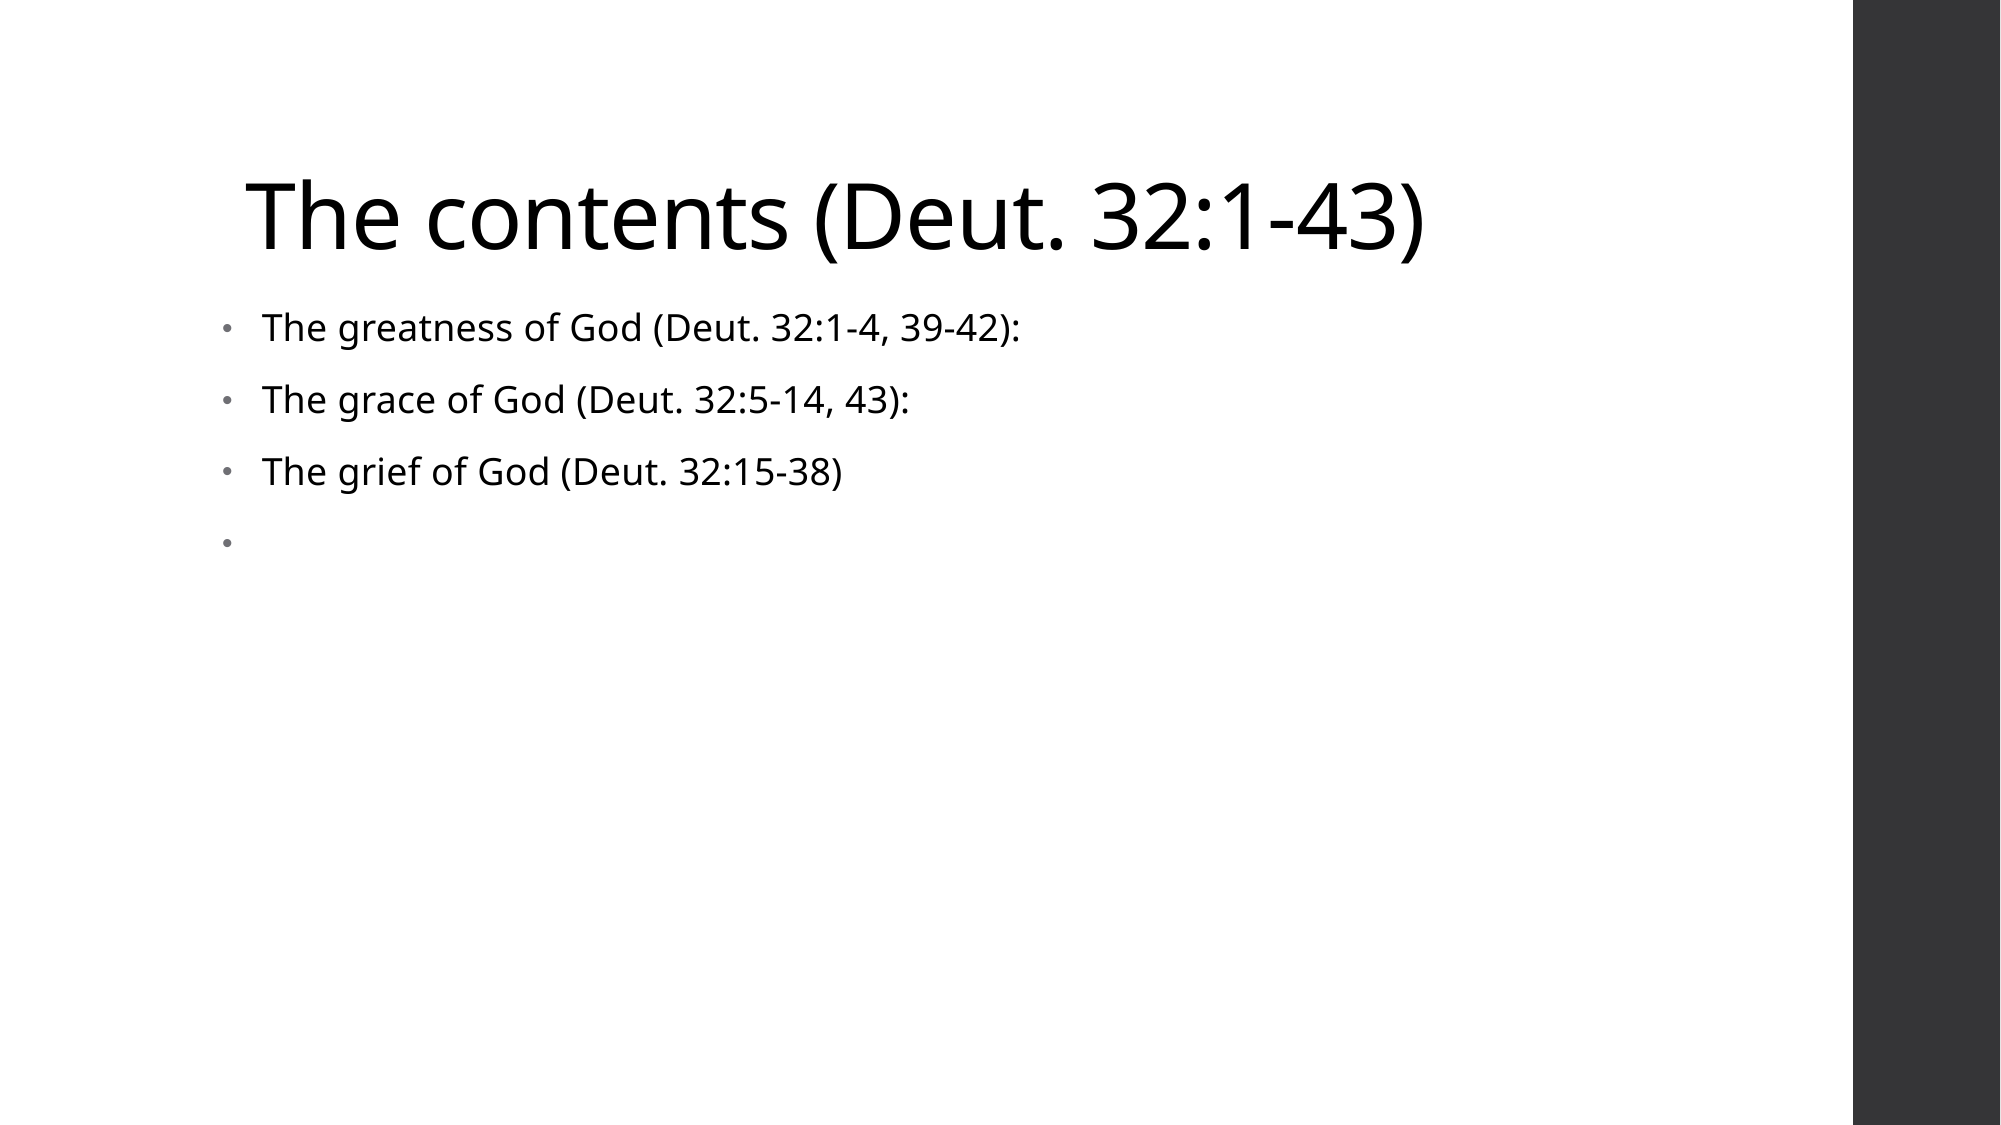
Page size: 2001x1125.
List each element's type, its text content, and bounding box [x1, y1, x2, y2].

list The greatness of God (Deut. 32:1-4, 39-42): The grace of God (Deut. 32:5-14, 43): The grief of God (Deut. 32:15-38) [206, 299, 1617, 1014]
title The contents (Deut. 32:1-43) [206, 60, 1797, 278]
